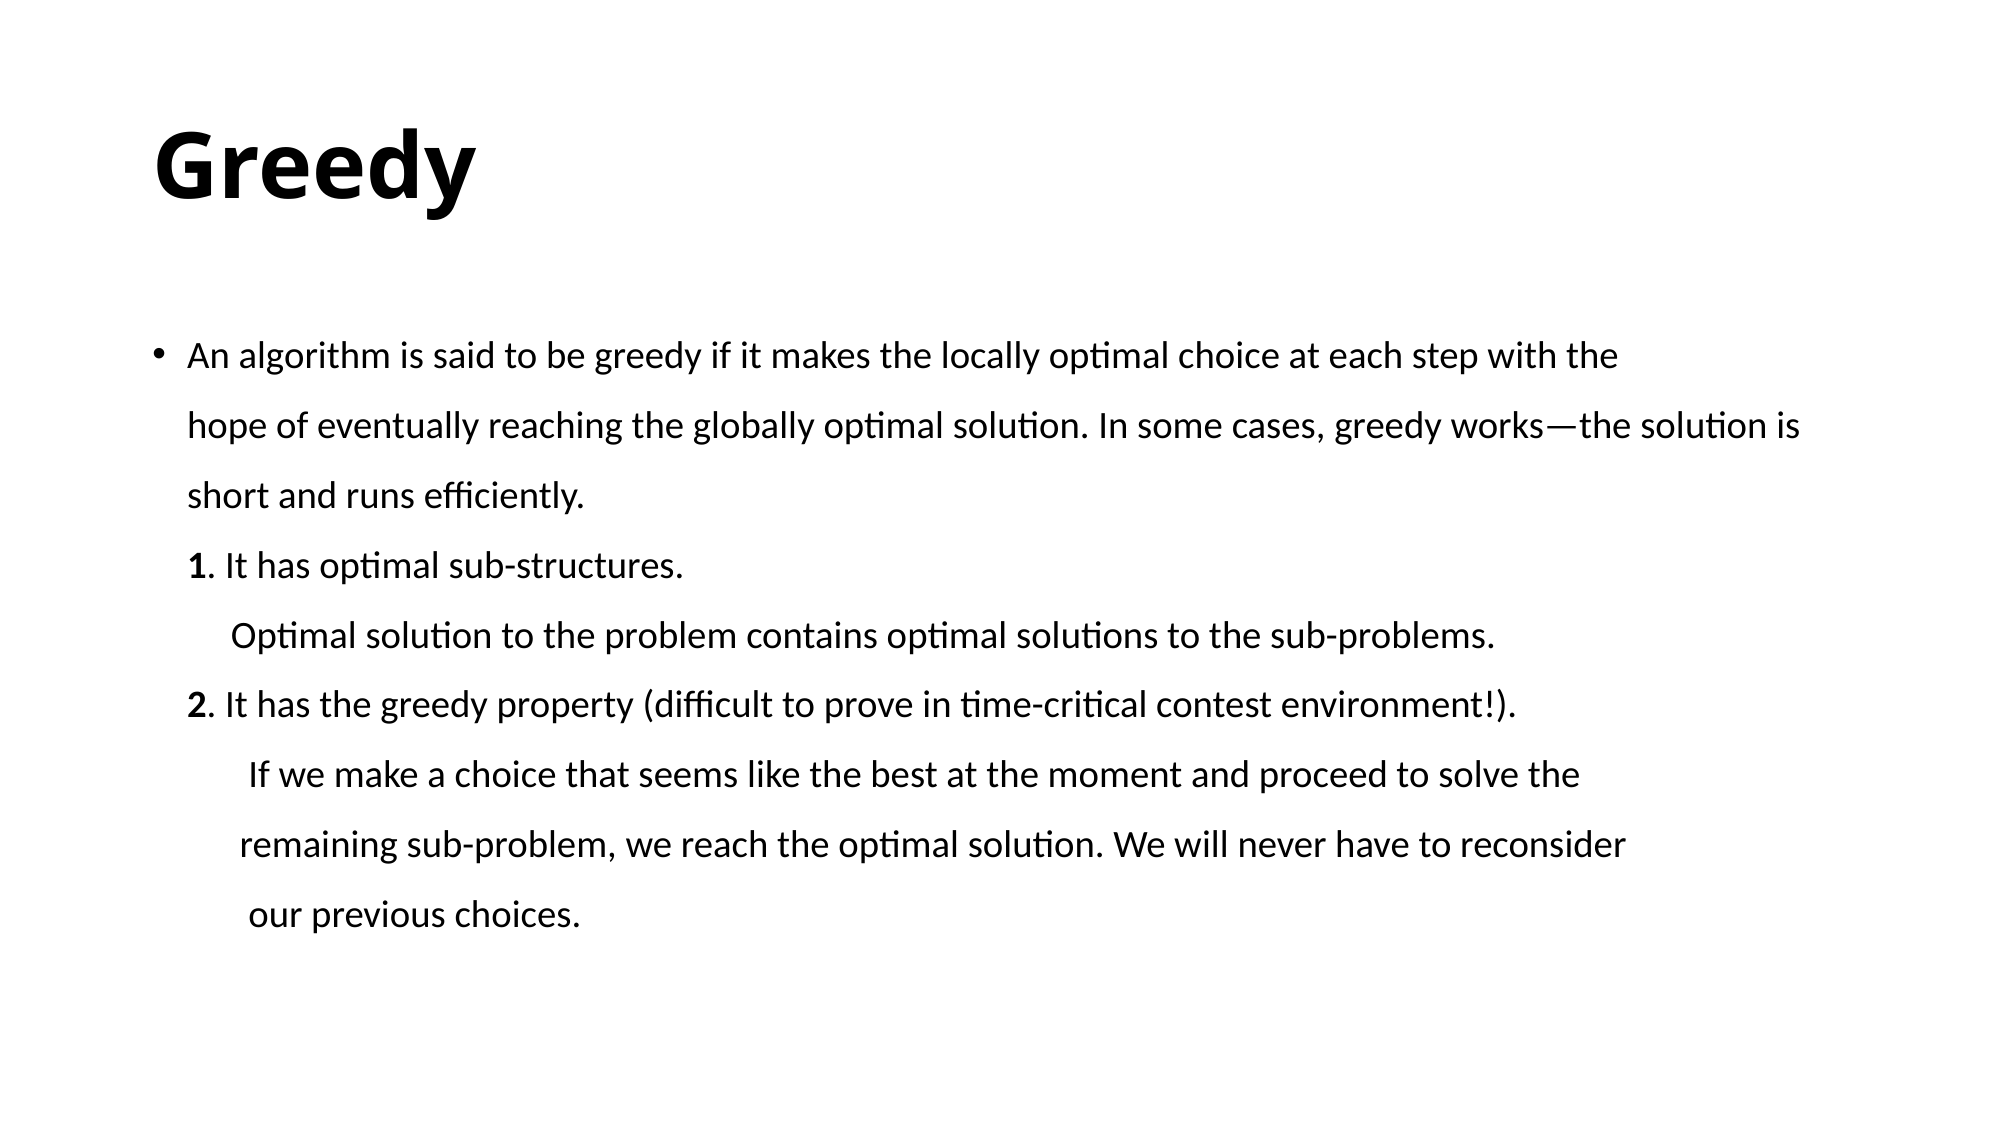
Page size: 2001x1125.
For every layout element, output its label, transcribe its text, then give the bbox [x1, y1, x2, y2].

text_box Greedy [137, 59, 1863, 278]
text_box An algorithm is said to be greedy if it makes the locally optimal choice at each step with the hope of eventually reaching the globally optimal solution. In some cases, greedy works—the solution is short and runs efficiently. 1. It has optimal sub-structures. Optimal solution to the problem contains optimal solutions to the sub-problems. 2. It has the greedy property (difficult to prove in time-critical contest environment!). If we make a choice that seems like the best at the moment and proceed to solve the remaining sub-problem, we reach the optimal solution. We will never have to reconsider our previous choices. [137, 299, 1863, 1014]
